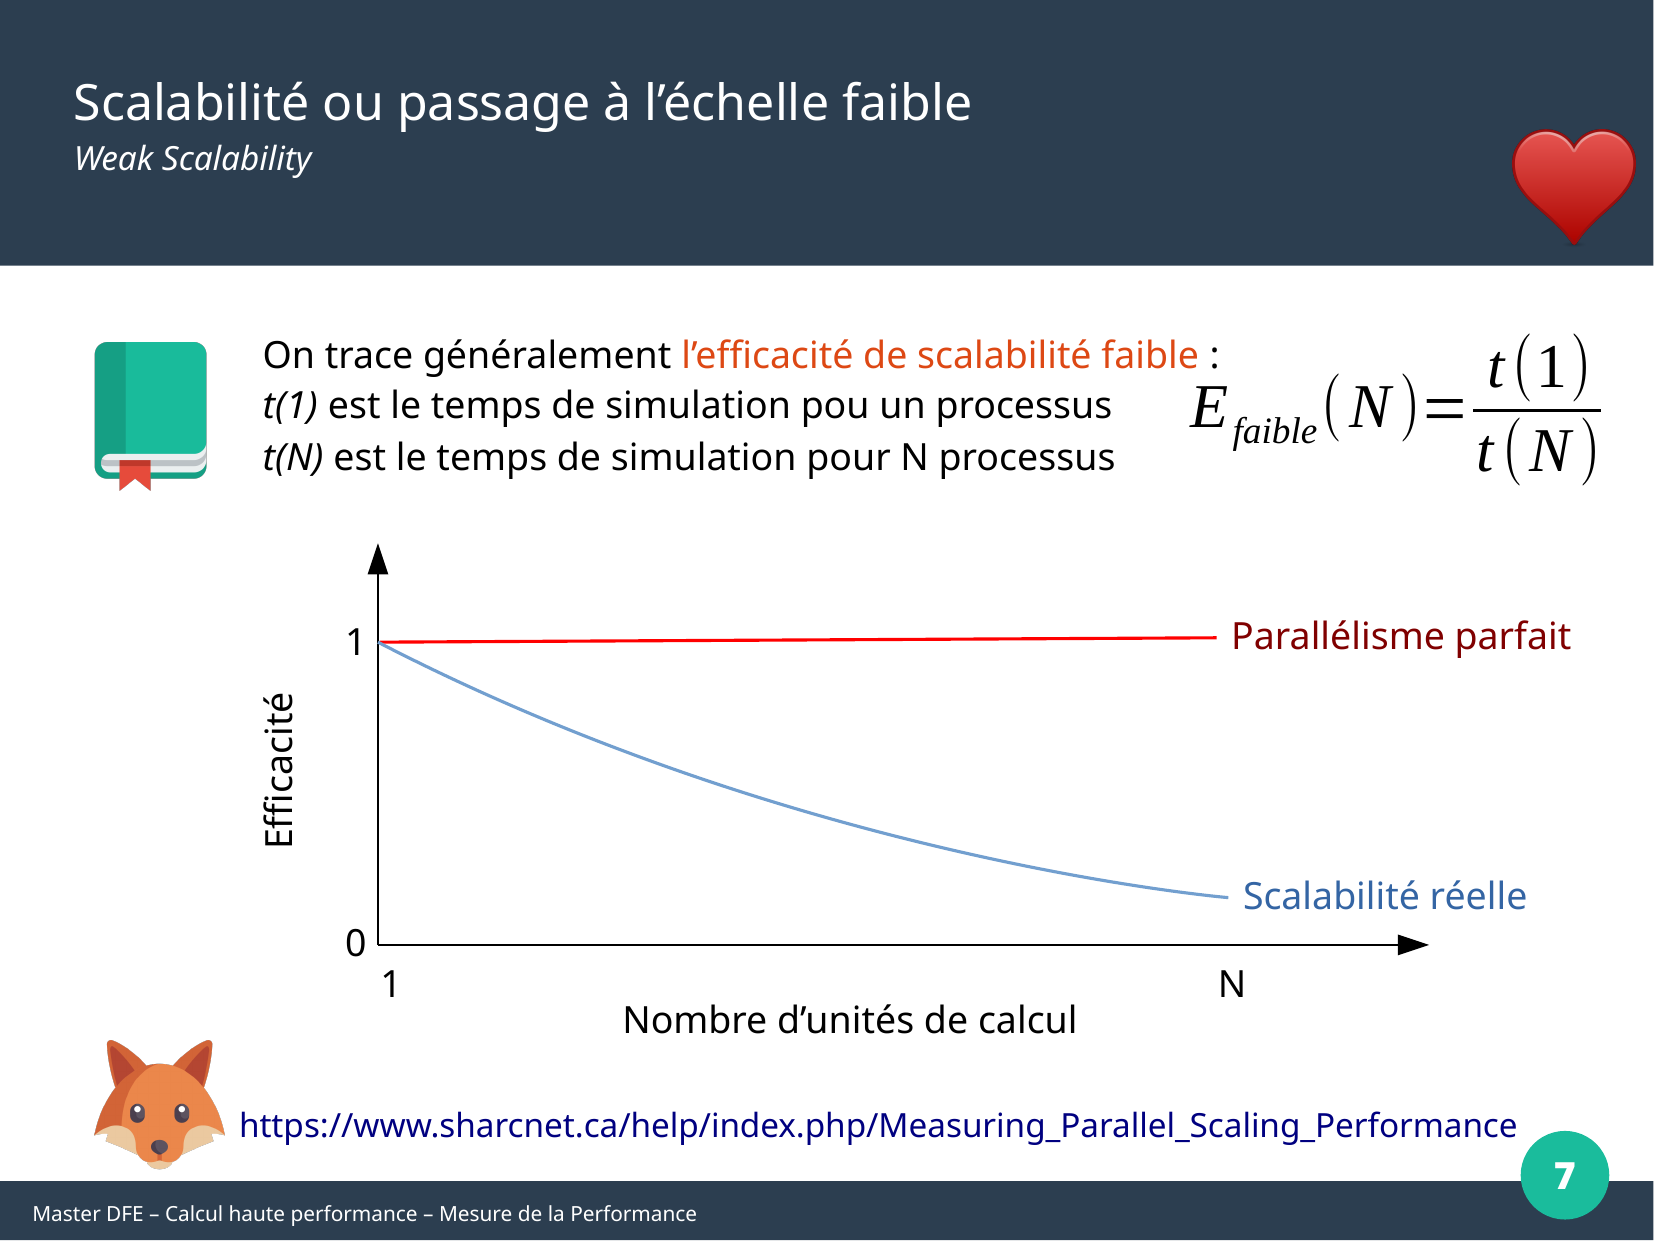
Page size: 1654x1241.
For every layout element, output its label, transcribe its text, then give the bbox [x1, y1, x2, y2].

picture [76, 342, 225, 491]
picture [94, 1039, 225, 1170]
chart [1181, 330, 1611, 490]
text_box https://www.sharcnet.ca/help/index.php/Measuring_Parallel_Scaling_Performance [224, 1094, 1654, 1212]
text_box Master DFE – Calcul haute performance – Mesure de la Performance [17, 1191, 1436, 1235]
text_box On trace généralement l’efficacité de scalabilité faible : t(1) est le temps de simulation pou un processus t(N) est le temps de simulation pour N processus [248, 320, 1571, 488]
text_box N [1178, 950, 1262, 1016]
picture [1512, 129, 1636, 248]
text_box Scalabilité réelle [1228, 862, 1607, 934]
text_box 1 [334, 950, 417, 1016]
text_box 0 [298, 909, 382, 976]
chart [616, 717, 735, 777]
text_box Efficacité [244, 481, 311, 1061]
text_box Parallélisme parfait [1216, 602, 1595, 719]
text_box Scalabilité ou passage à l’échelle faible Weak Scalability [59, 59, 1477, 187]
text_box Nombre d’unités de calcul [561, 986, 1140, 1052]
text_box 1 [298, 608, 382, 674]
